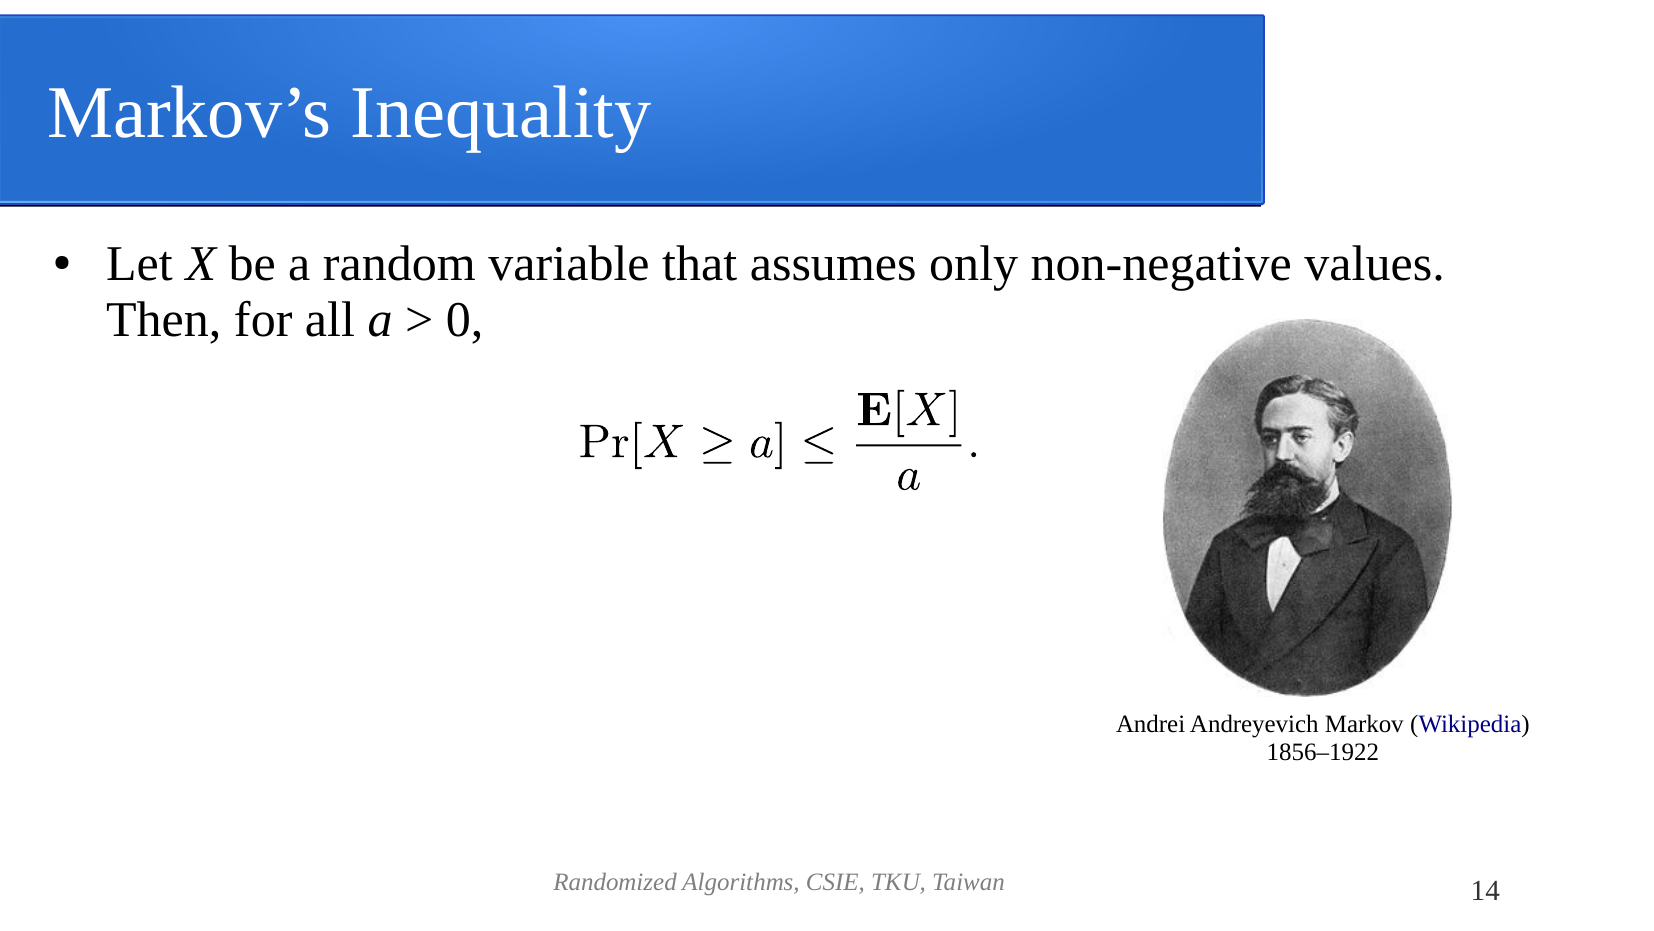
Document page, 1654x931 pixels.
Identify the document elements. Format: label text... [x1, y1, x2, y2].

text_box Andrei Andreyevich Markov (Wikipedia) 1856–1922 [1098, 702, 1548, 801]
list Let X be a random variable that assumes only non-negative values. Then, for all a > 0, [35, 236, 1524, 776]
picture [1162, 318, 1453, 697]
picture [578, 389, 977, 491]
title Markov’s Inequality [47, 35, 1199, 189]
